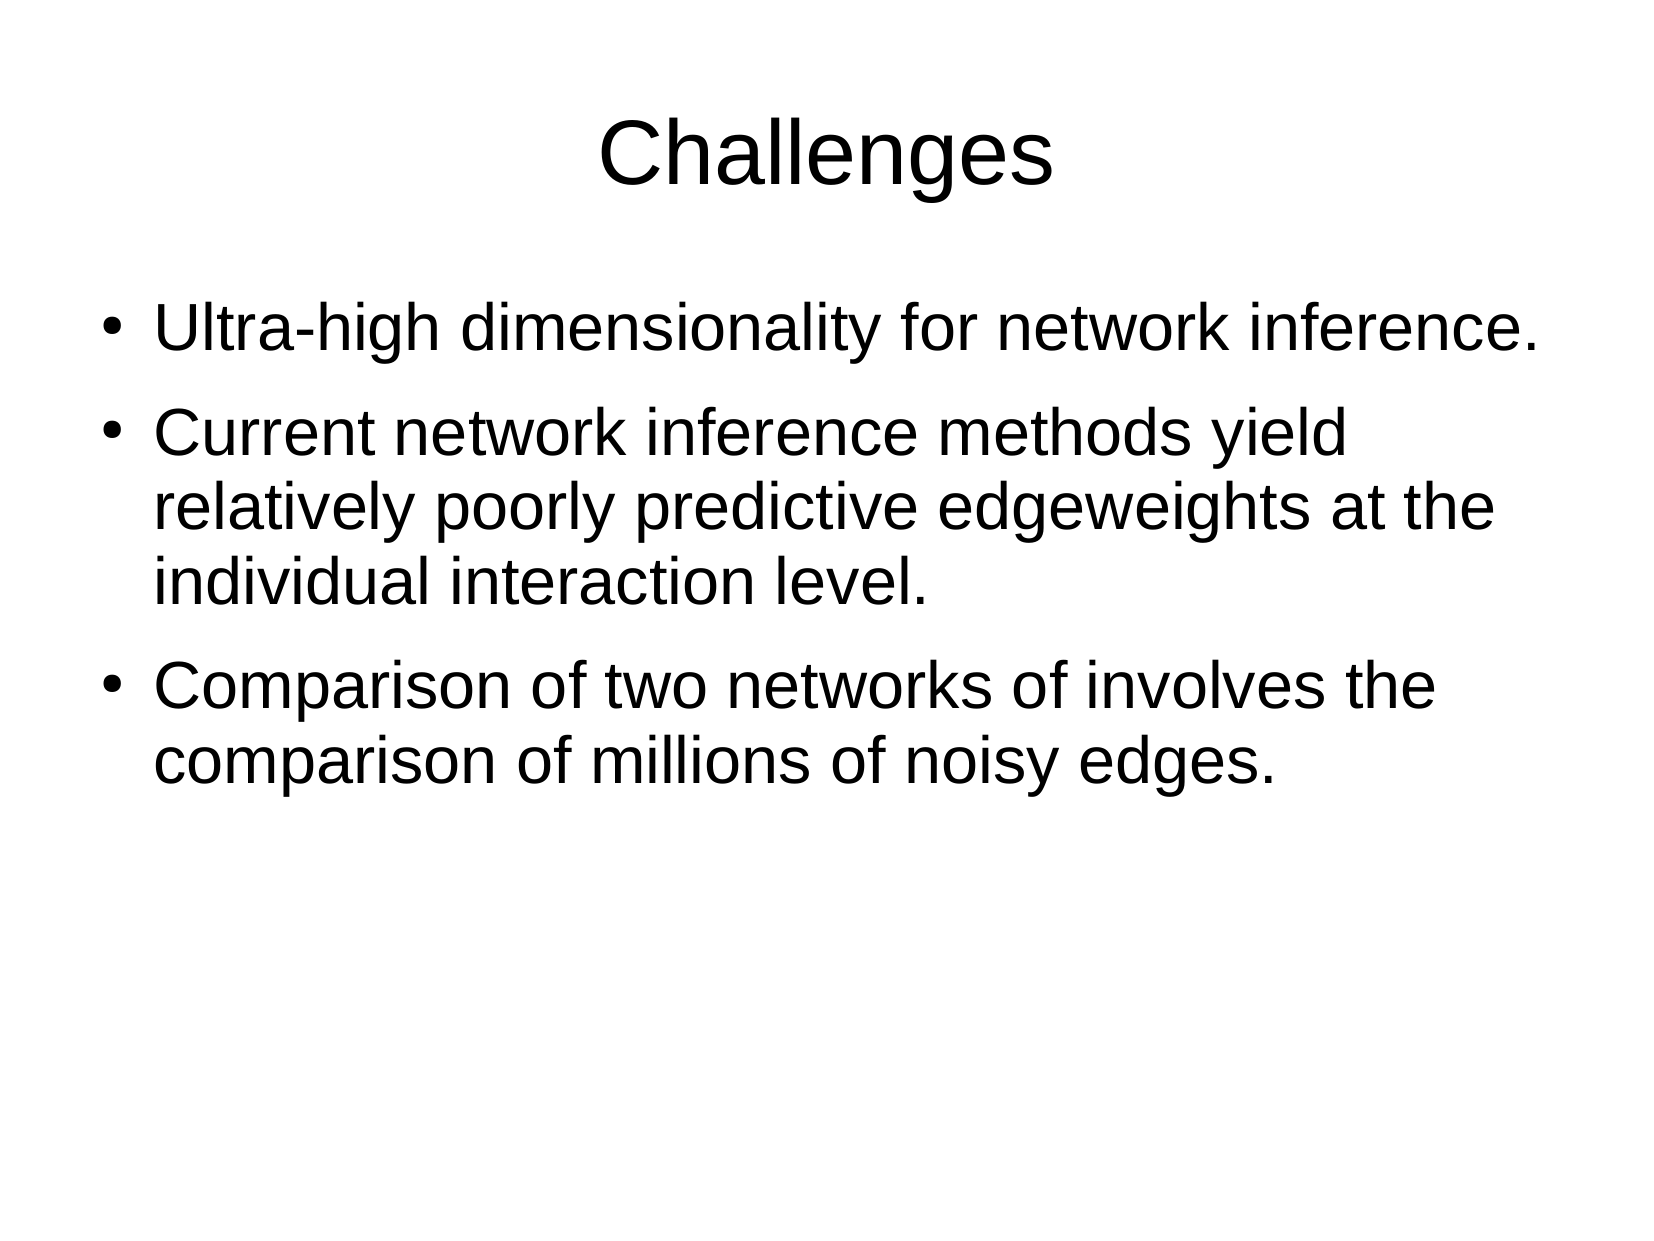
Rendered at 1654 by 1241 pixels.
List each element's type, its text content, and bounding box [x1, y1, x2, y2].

list Ultra-high dimensionality for network inference. Current network inference methods yield relatively poorly predictive edgeweights at the individual interaction level. Comparison of two networks of involves the comparison of millions of noisy edges. [82, 290, 1571, 1010]
title Challenges [82, 49, 1571, 257]
